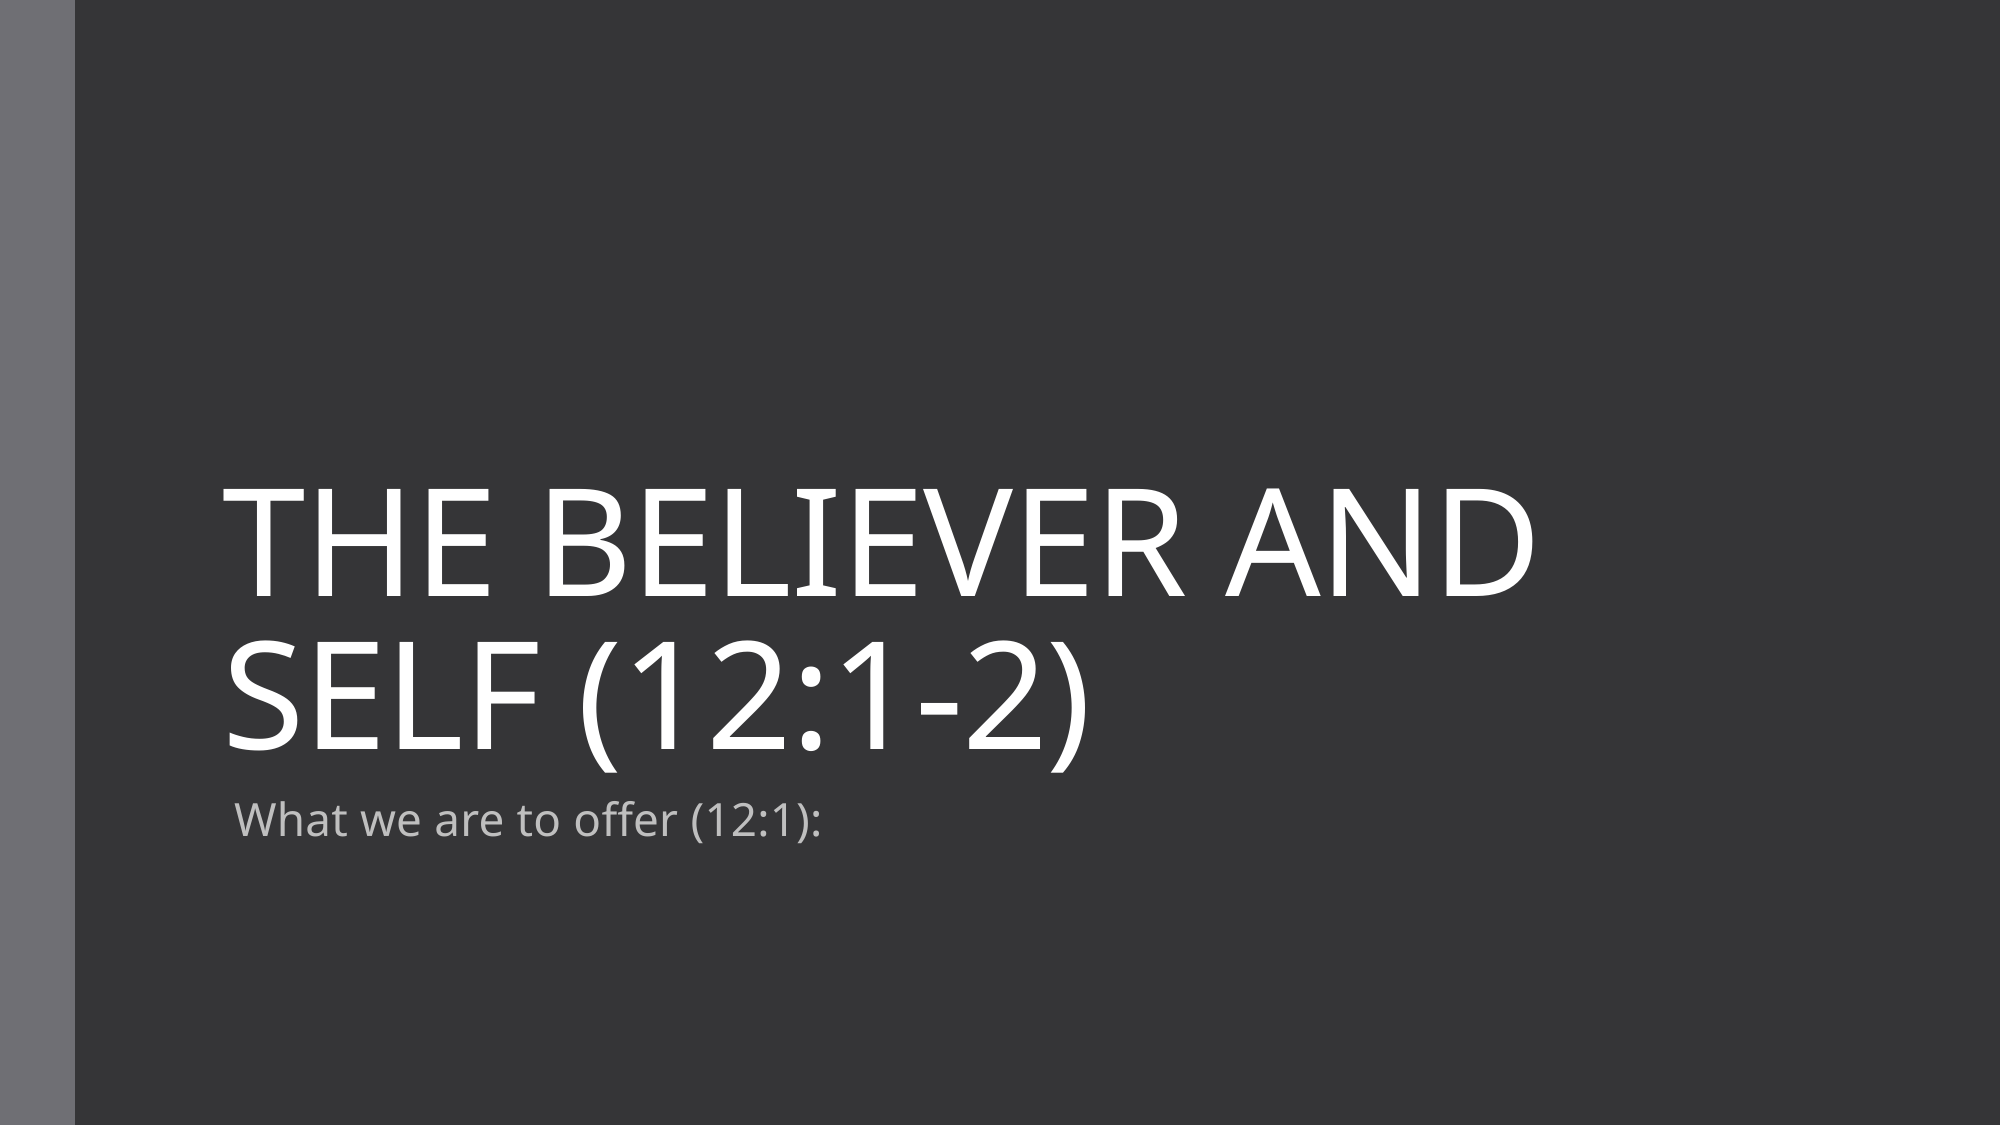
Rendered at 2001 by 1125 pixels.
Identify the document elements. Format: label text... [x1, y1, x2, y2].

title THE BELIEVER AND SELF (12:1-2) [206, 124, 1752, 787]
subtitle What we are to offer (12:1): [206, 787, 1752, 1066]
